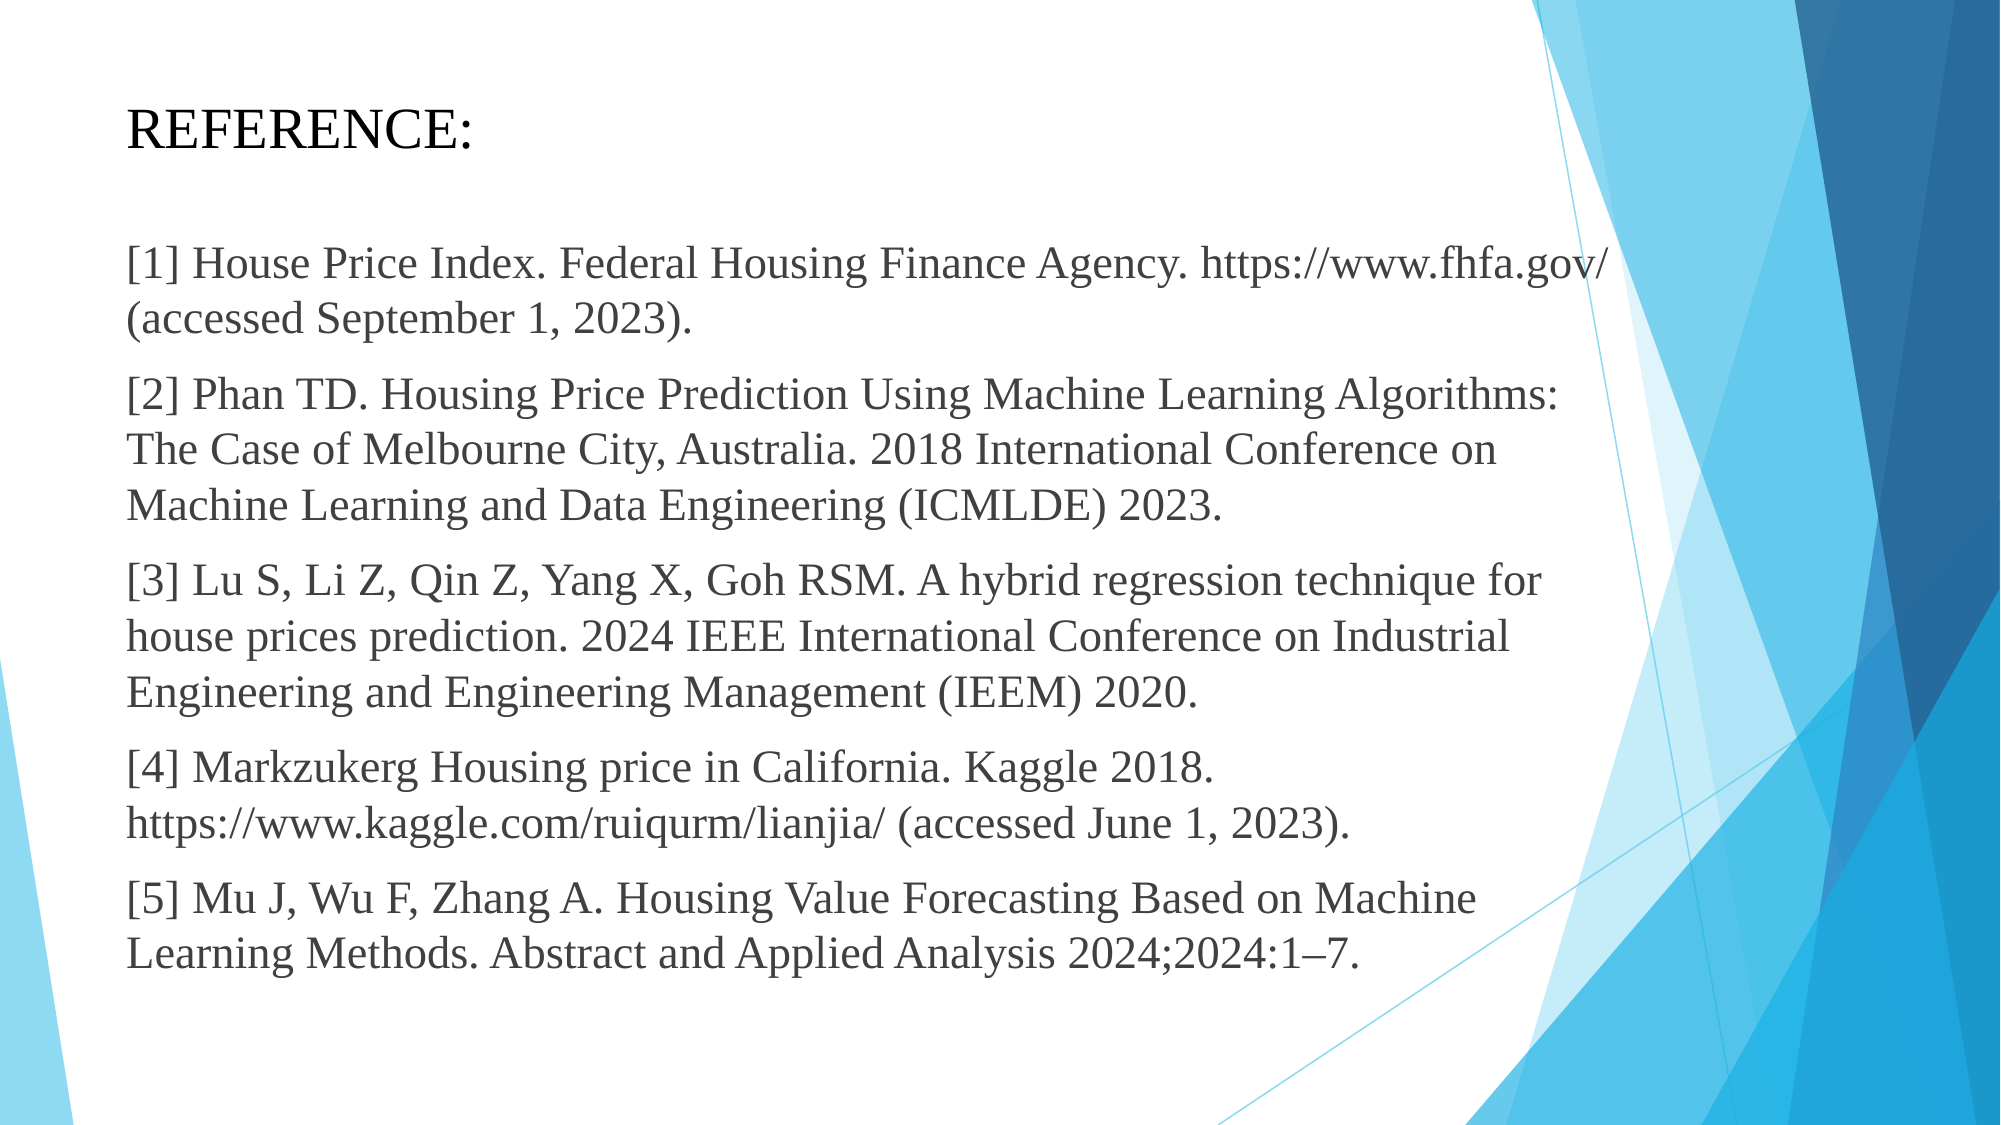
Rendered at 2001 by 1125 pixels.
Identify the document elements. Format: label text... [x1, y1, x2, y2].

list [1] House Price Index. Federal Housing Finance Agency. https://www.fhfa.gov/ (accessed September 1, 2023). [2] Phan TD. Housing Price Prediction Using Machine Learning Algorithms: The Case of Melbourne City, Australia. 2018 International Conference on Machine Learning and Data Engineering (ICMLDE) 2023. [3] Lu S, Li Z, Qin Z, Yang X, Goh RSM. A hybrid regression technique for house prices prediction. 2024 IEEE International Conference on Industrial Engineering and Engineering Management (IEEM) 2020. [4] Markzukerg Housing price in California. Kaggle 2018. https://www.kaggle.com/ruiqurm/lianjia/ (accessed June 1, 2023). [5] Mu J, Wu F, Zhang A. Housing Value Forecasting Based on Machine Learning Methods. Abstract and Applied Analysis 2024;2024:1–7. [111, 224, 1636, 992]
title REFERENCE: [111, 83, 1522, 224]
